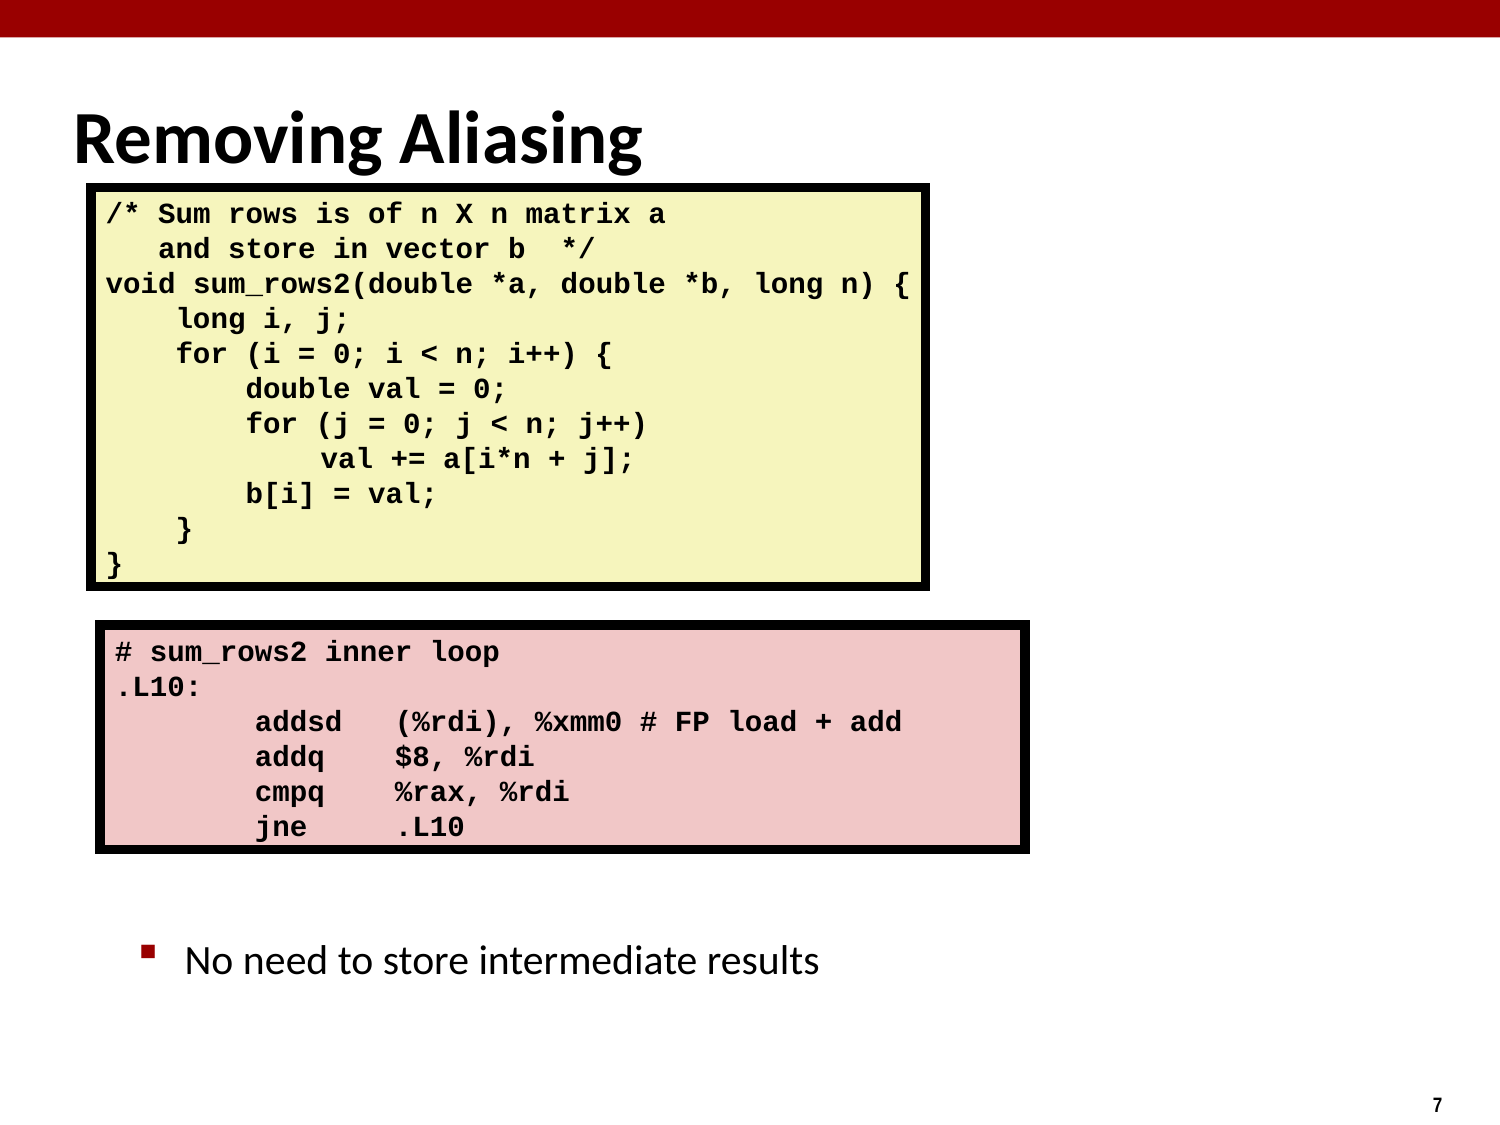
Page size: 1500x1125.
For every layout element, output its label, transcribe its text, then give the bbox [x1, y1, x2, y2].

list No need to store intermediate results [47, 924, 1411, 1058]
text_box /* Sum rows is of n X n matrix a and store in vector b */ void sum_rows2(double *a, double *b, long n) { long i, j; for (i = 0; i < n; i++) { double val = 0; for (j = 0; j < n; j++) val += a[i*n + j]; b[i] = val; } } [90, 187, 926, 587]
title Removing Aliasing [58, 71, 1304, 197]
text_box # sum_rows2 inner loop .L10: addsd (%rdi), %xmm0 # FP load + add addq $8, %rdi cmpq %rax, %rdi jne .L10 [99, 624, 1025, 850]
